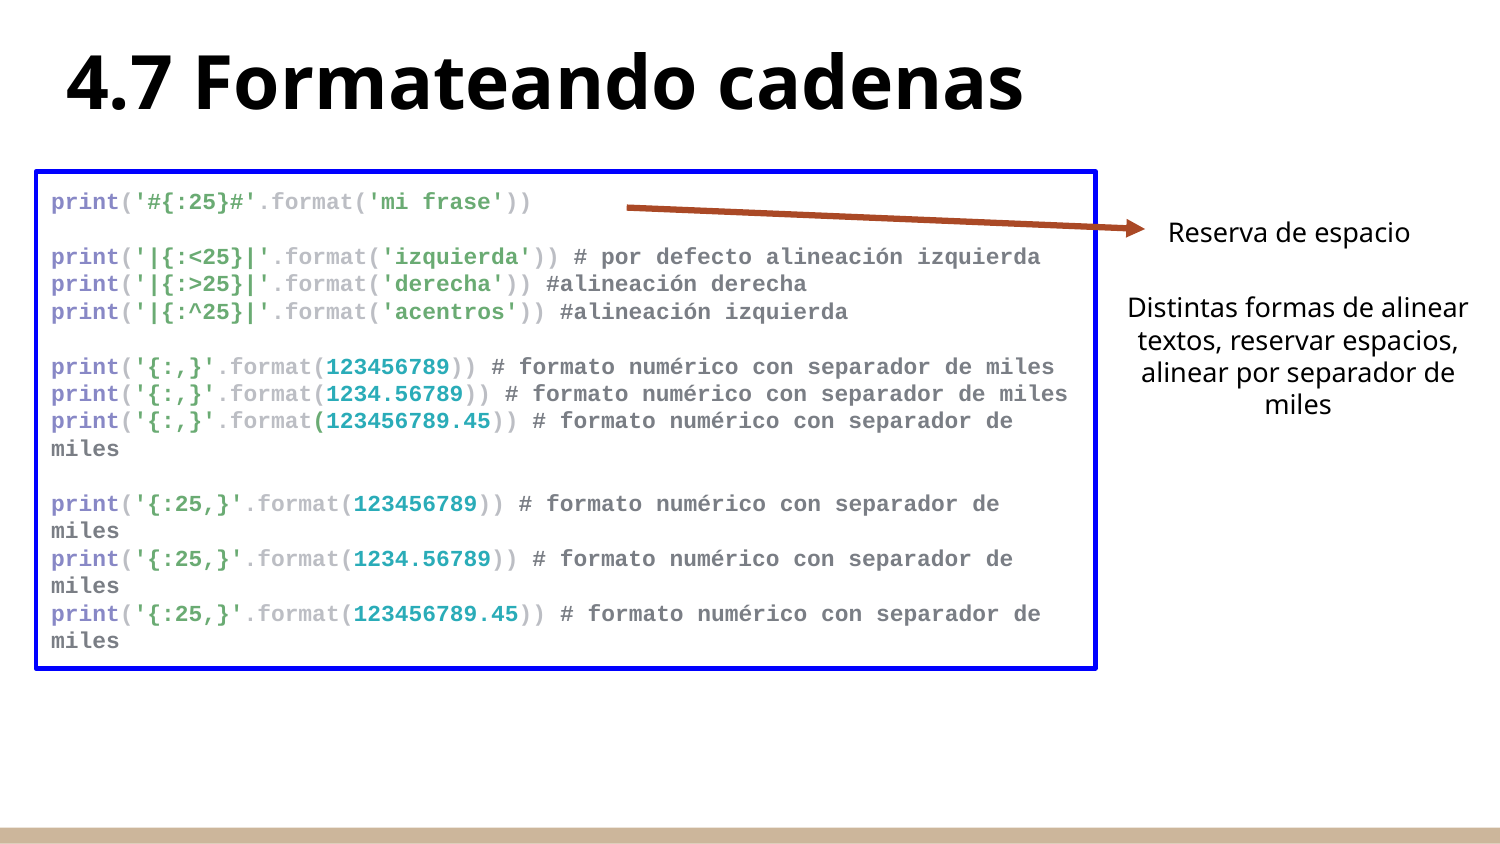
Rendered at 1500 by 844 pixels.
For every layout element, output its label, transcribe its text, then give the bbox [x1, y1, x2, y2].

text_box Reserva de espacio [1093, 200, 1486, 251]
title 4.7 Formateando cadenas [51, 51, 1449, 140]
text_box print('#{:25}#'.format('mi frase')) print('|{:<25}|'.format('izquierda')) # por defecto alineación izquierda print('|{:>25}|'.format('derecha')) #alineación derecha print('|{:^25}|'.format('acentros')) #alineación izquierda print('{:,}'.format(123456789)) # formato numérico con separador de miles print('{:,}'.format(1234.56789)) # formato numérico con separador de miles print('{:,}'.format(123456789.45)) # formato numérico con separador de miles print('{:25,}'.format(123456789)) # formato numérico con separador de miles print('{:25,}'.format(1234.56789)) # formato numérico con separador de miles print('{:25,}'.format(123456789.45)) # formato numérico con separador de miles [36, 171, 1096, 669]
text_box Distintas formas de alinear textos, reservar espacios, alinear por separador de miles [1102, 275, 1495, 325]
